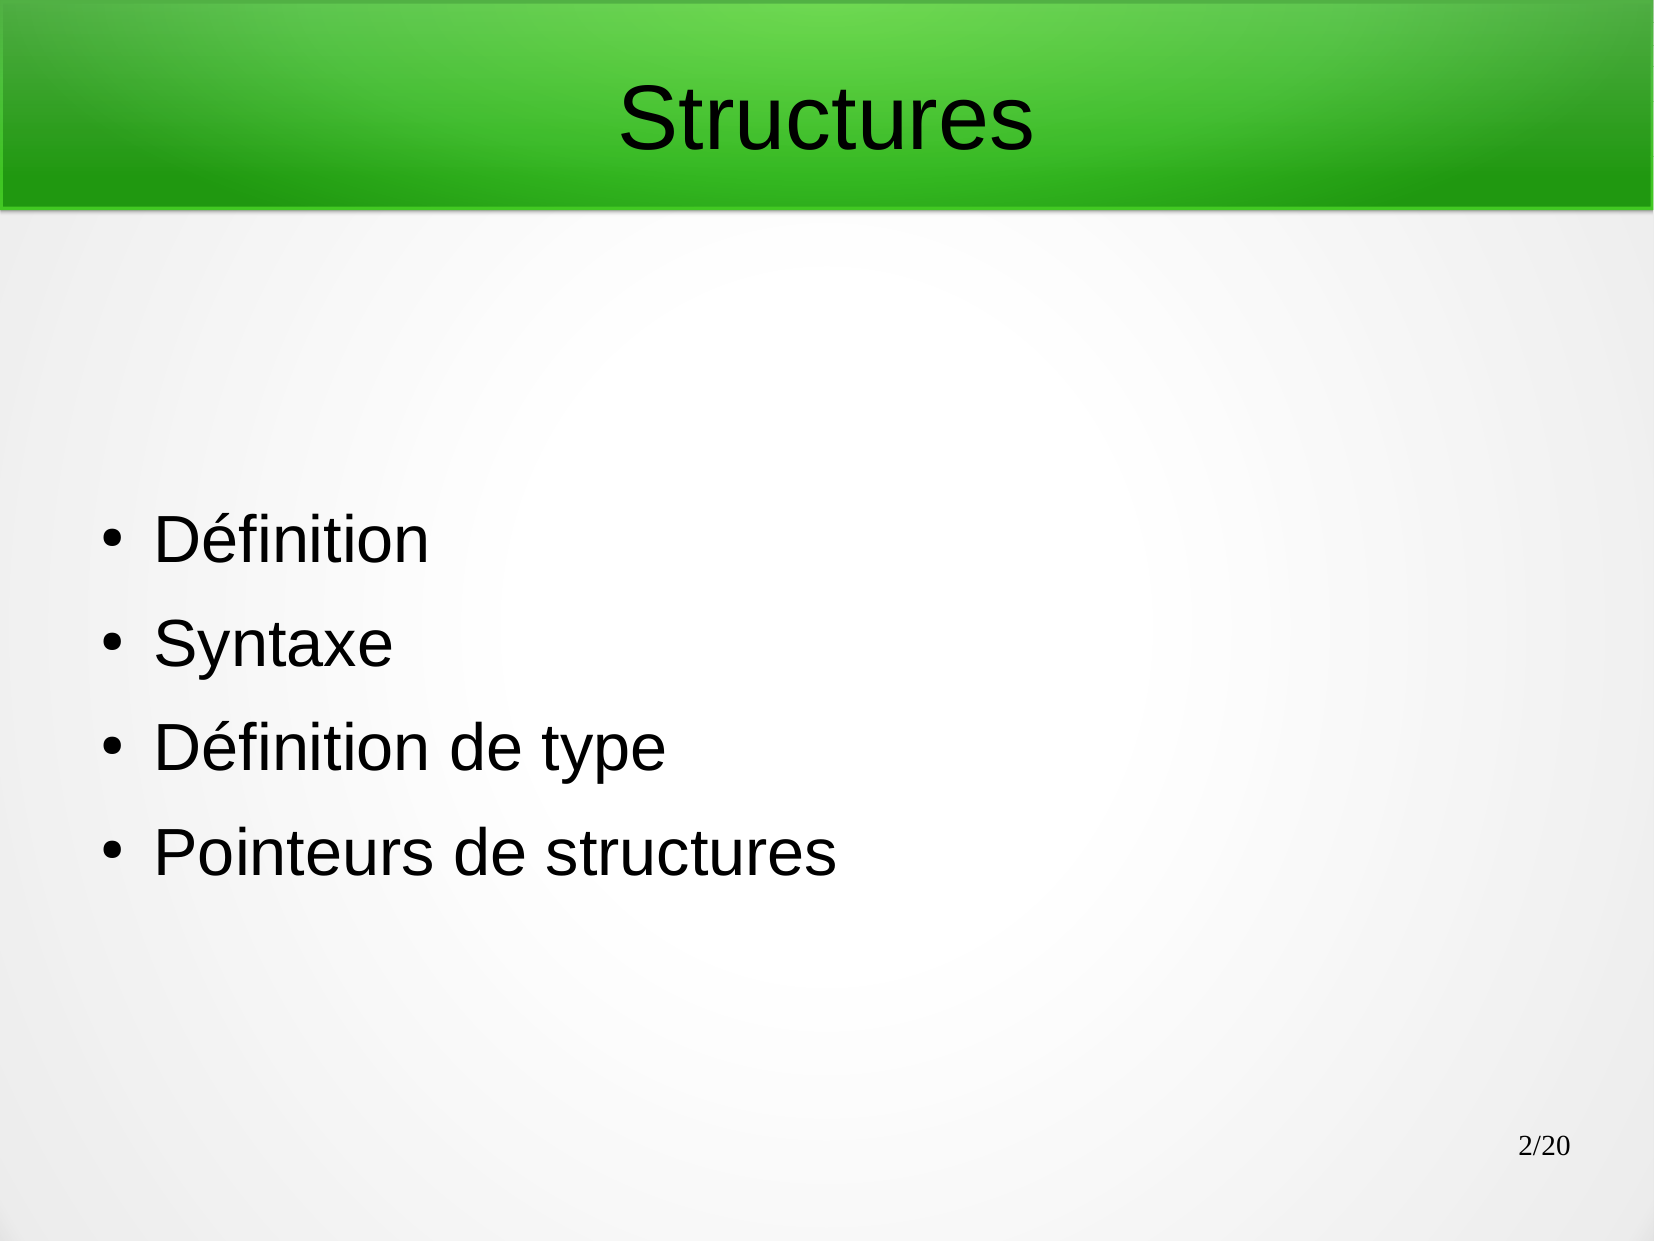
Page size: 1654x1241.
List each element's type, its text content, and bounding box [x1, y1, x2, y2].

list Définition Syntaxe Définition de type Pointeurs de structures [82, 501, 1571, 1241]
title Structures [82, 47, 1571, 189]
